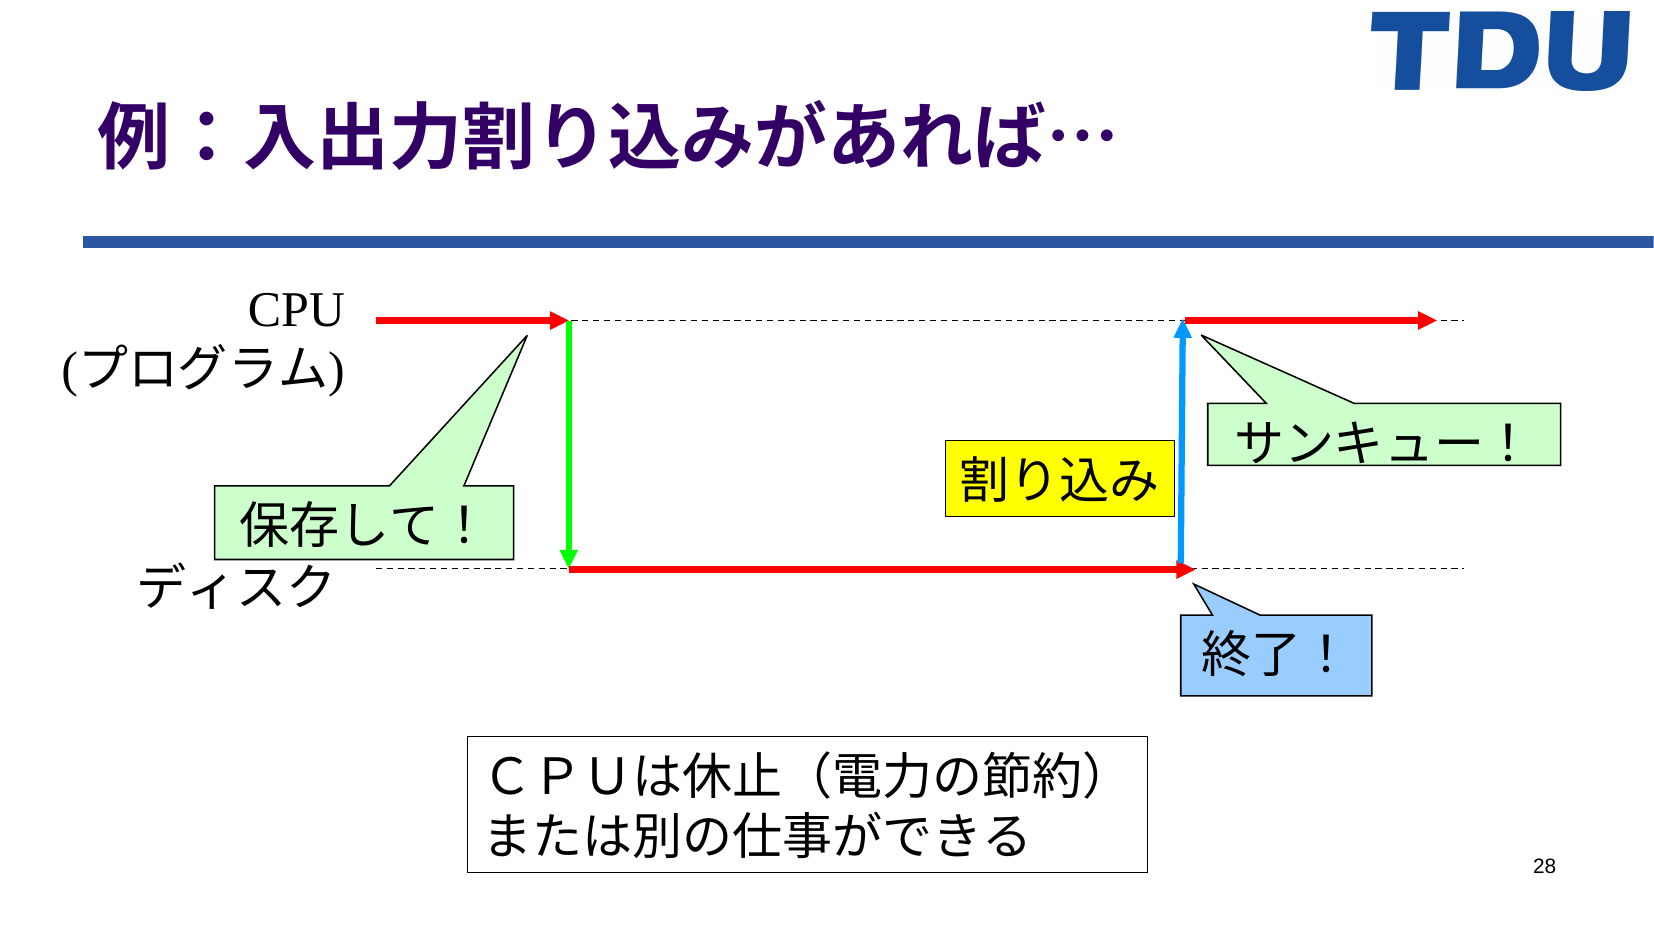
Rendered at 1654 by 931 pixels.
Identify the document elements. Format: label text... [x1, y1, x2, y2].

text_box 終了！ [1180, 584, 1372, 696]
title 例：入出力割り込みがあれば… [82, 16, 1447, 193]
picture [1371, 11, 1630, 91]
text_box ディスク [121, 547, 352, 624]
text_box ＣＰＵは休止（電力の節約） または別の仕事ができる [467, 736, 1148, 873]
text_box 保存して！ [214, 335, 528, 560]
text_box 割り込み [945, 440, 1175, 517]
text_box CPU (プログラム) [46, 268, 360, 405]
text_box サンキュー！ [1201, 335, 1561, 466]
